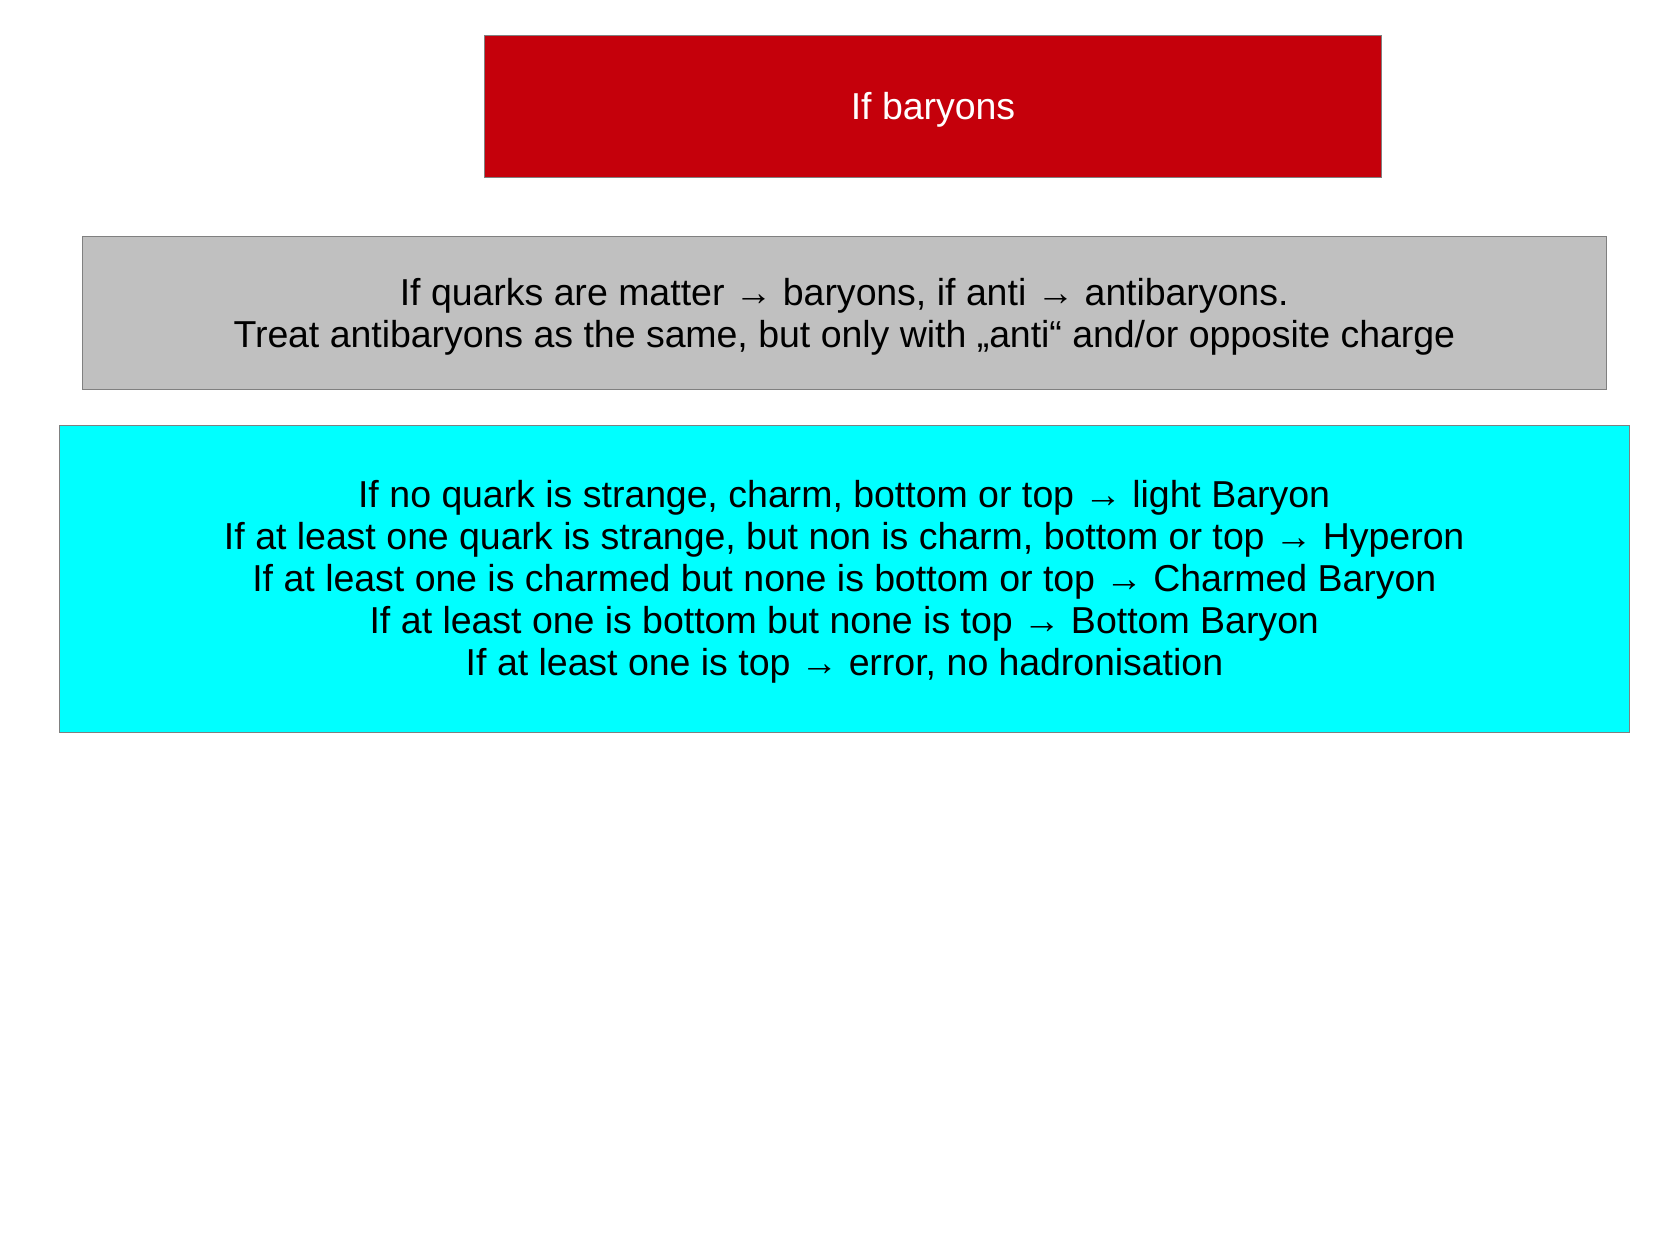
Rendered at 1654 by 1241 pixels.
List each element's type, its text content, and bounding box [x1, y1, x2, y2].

text_box If no quark is strange, charm, bottom or top → light Baryon If at least one quark is strange, but non is charm, bottom or top → Hyperon If at least one is charmed but none is bottom or top → Charmed Baryon If at least one is bottom but none is top → Bottom Baryon If at least one is top → error, no hadronisation [59, 425, 1630, 733]
text_box If baryons [484, 35, 1382, 178]
text_box If quarks are matter → baryons, if anti → antibaryons. Treat antibaryons as the same, but only with „anti“ and/or opposite charge [82, 236, 1607, 390]
